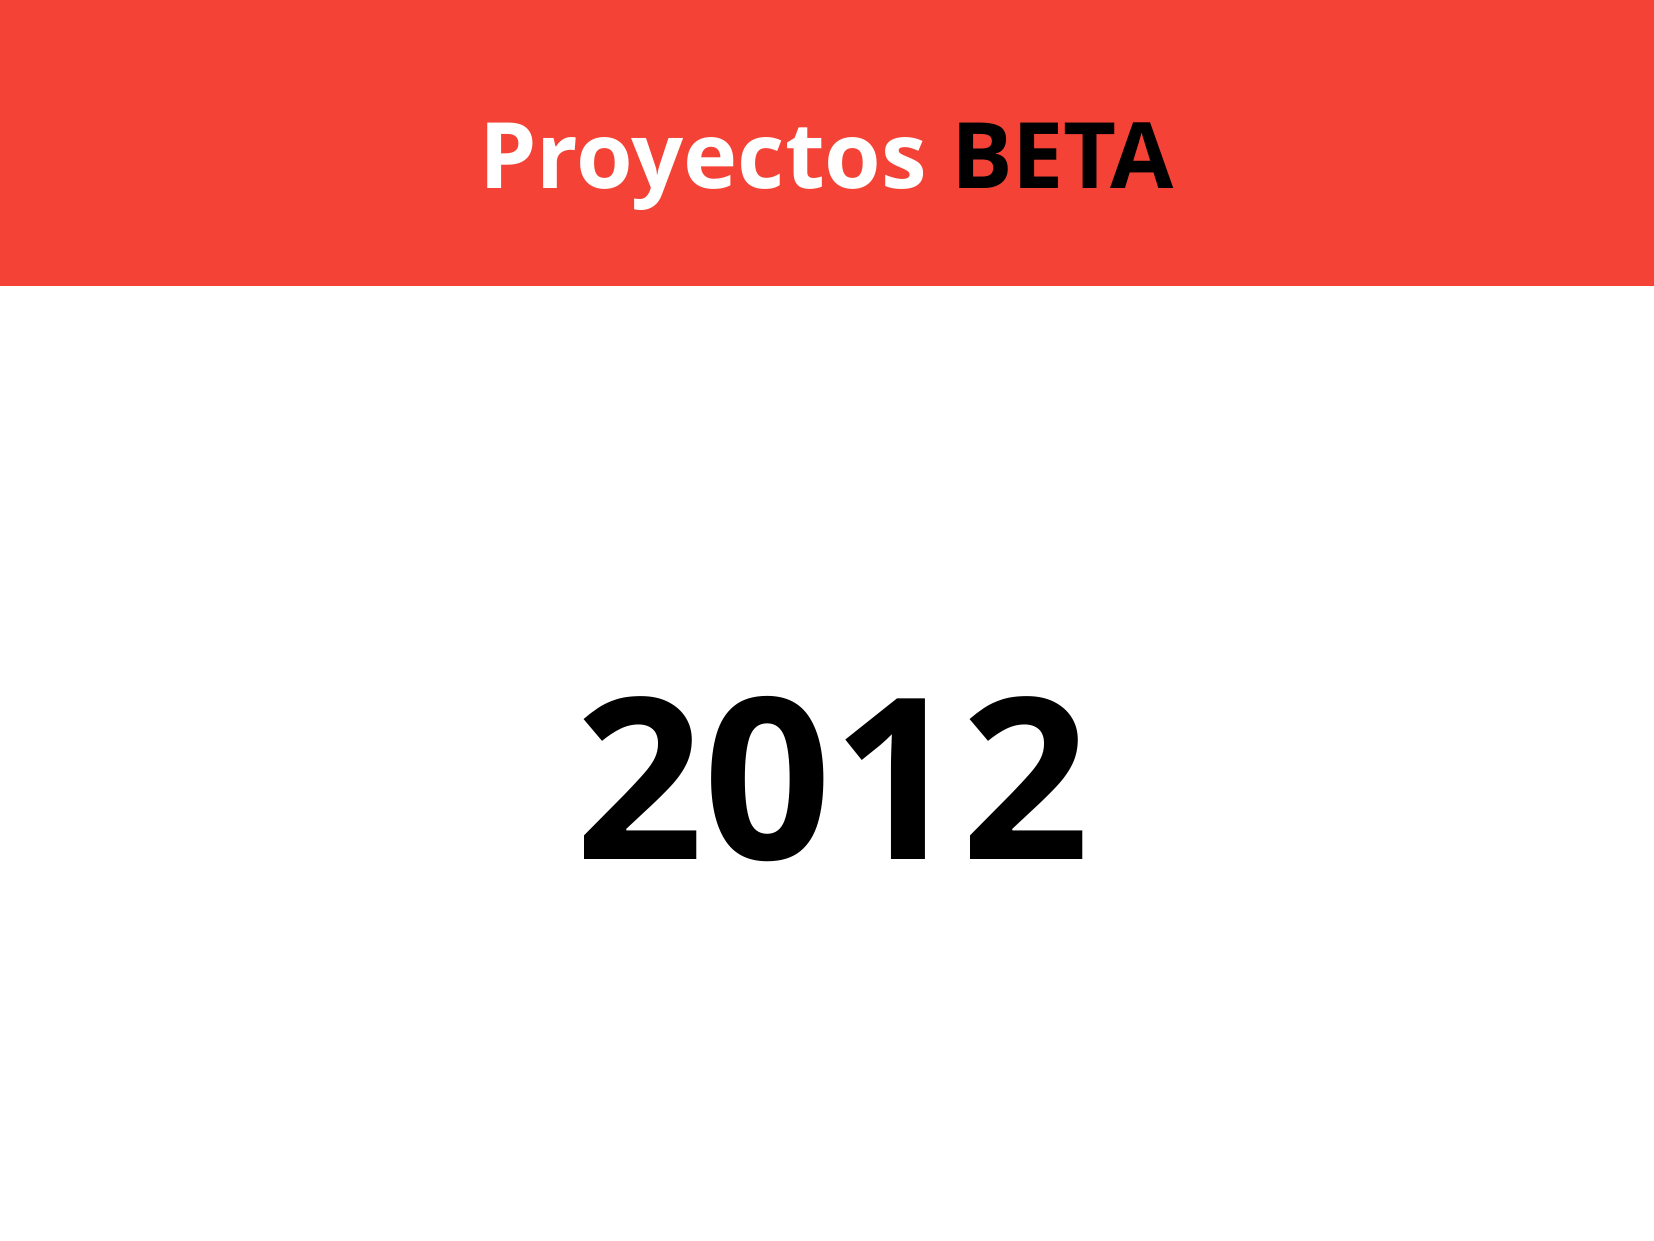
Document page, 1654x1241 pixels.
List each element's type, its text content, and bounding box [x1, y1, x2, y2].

title Proyectos BETA [82, 49, 1571, 257]
subtitle 2012 [75, 375, 1591, 1171]
